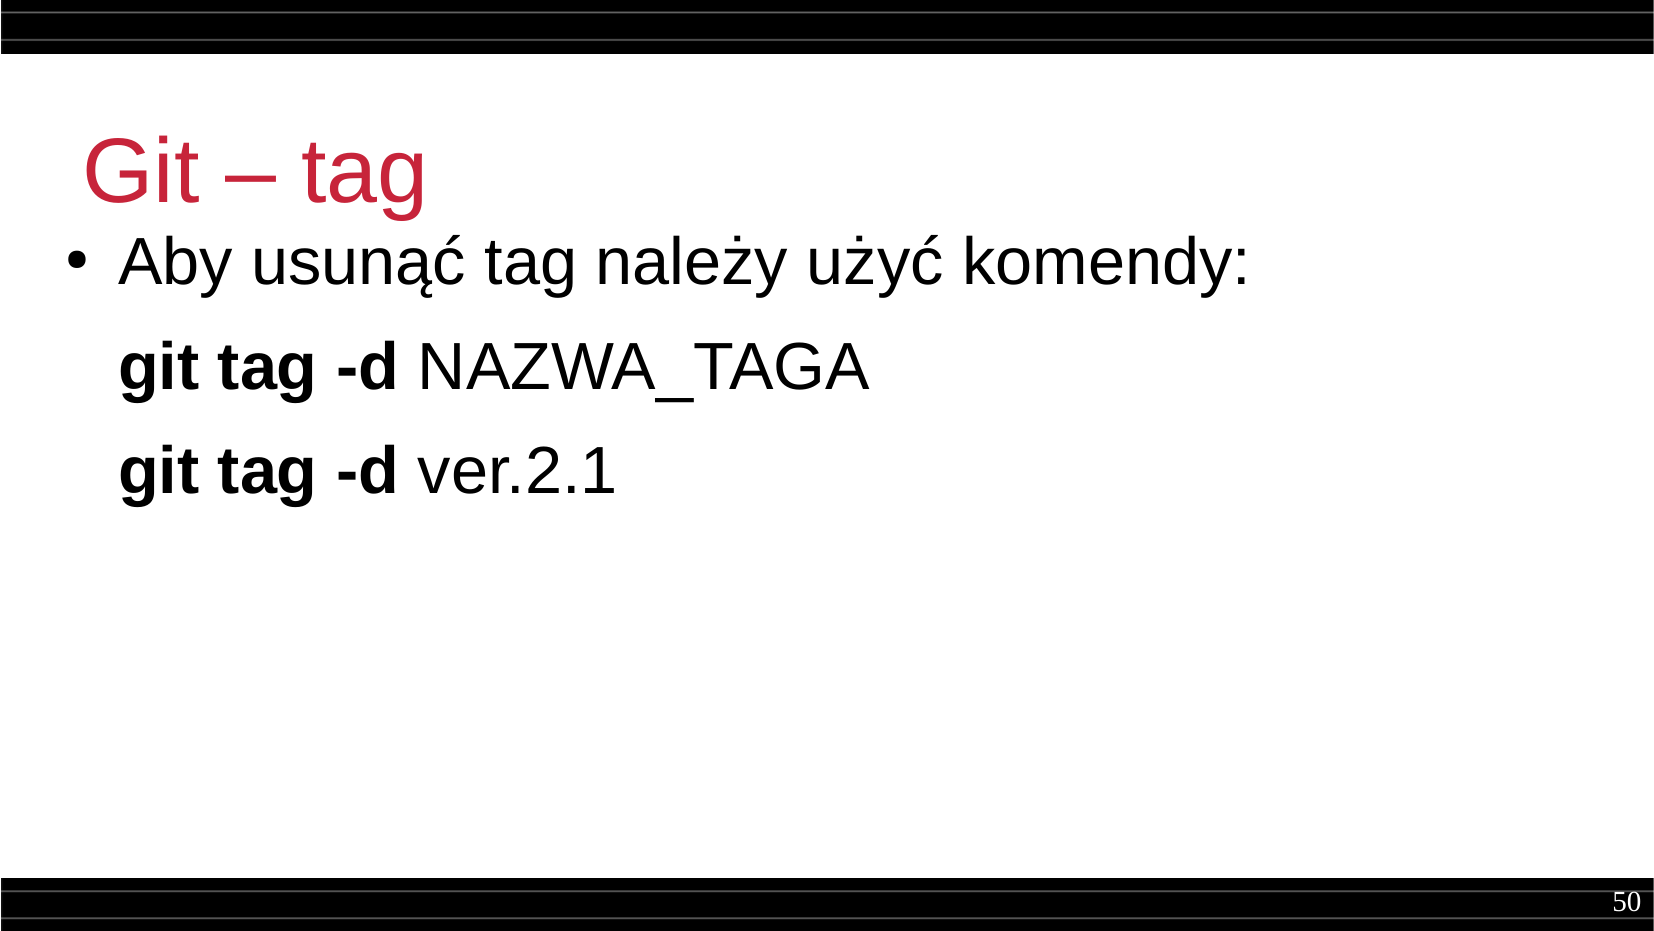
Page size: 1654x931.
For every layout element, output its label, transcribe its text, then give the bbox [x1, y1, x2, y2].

picture [1, 0, 1654, 54]
list Aby usunąć tag należy użyć komendy: git tag -d NAZWA_TAGA git tag -d ver.2.1 [47, 224, 1536, 804]
title Git – tag [82, 92, 1571, 249]
picture [1, 878, 1654, 931]
